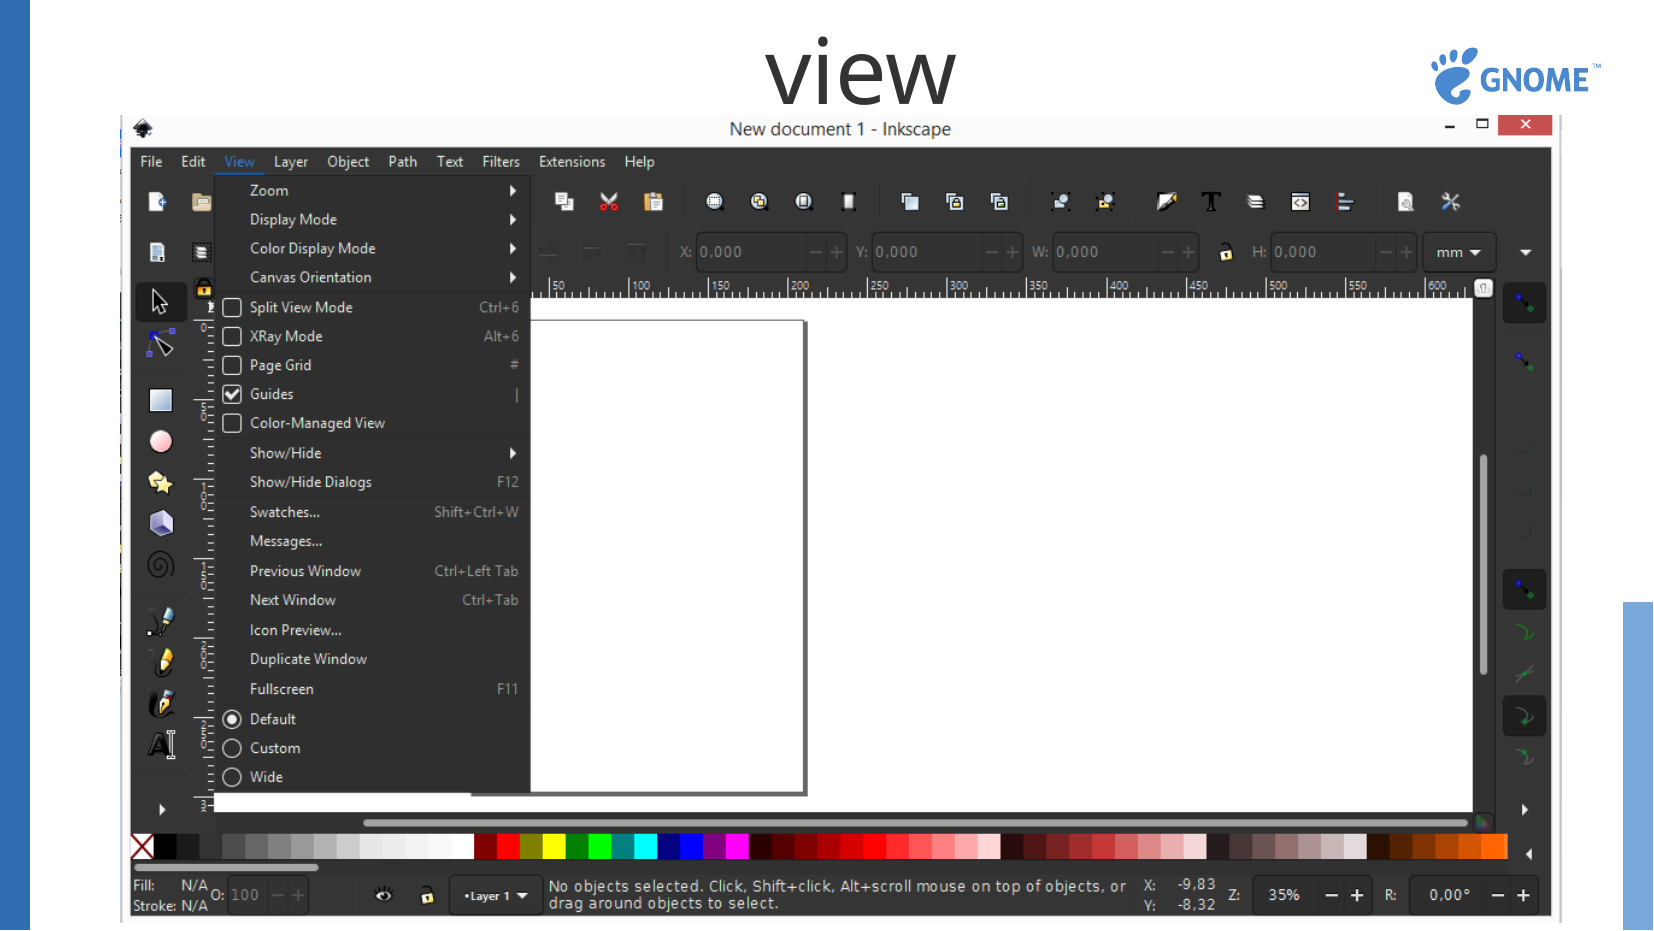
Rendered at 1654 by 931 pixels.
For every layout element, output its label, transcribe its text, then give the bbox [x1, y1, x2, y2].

picture [120, 115, 1562, 923]
title view [514, 0, 1186, 115]
